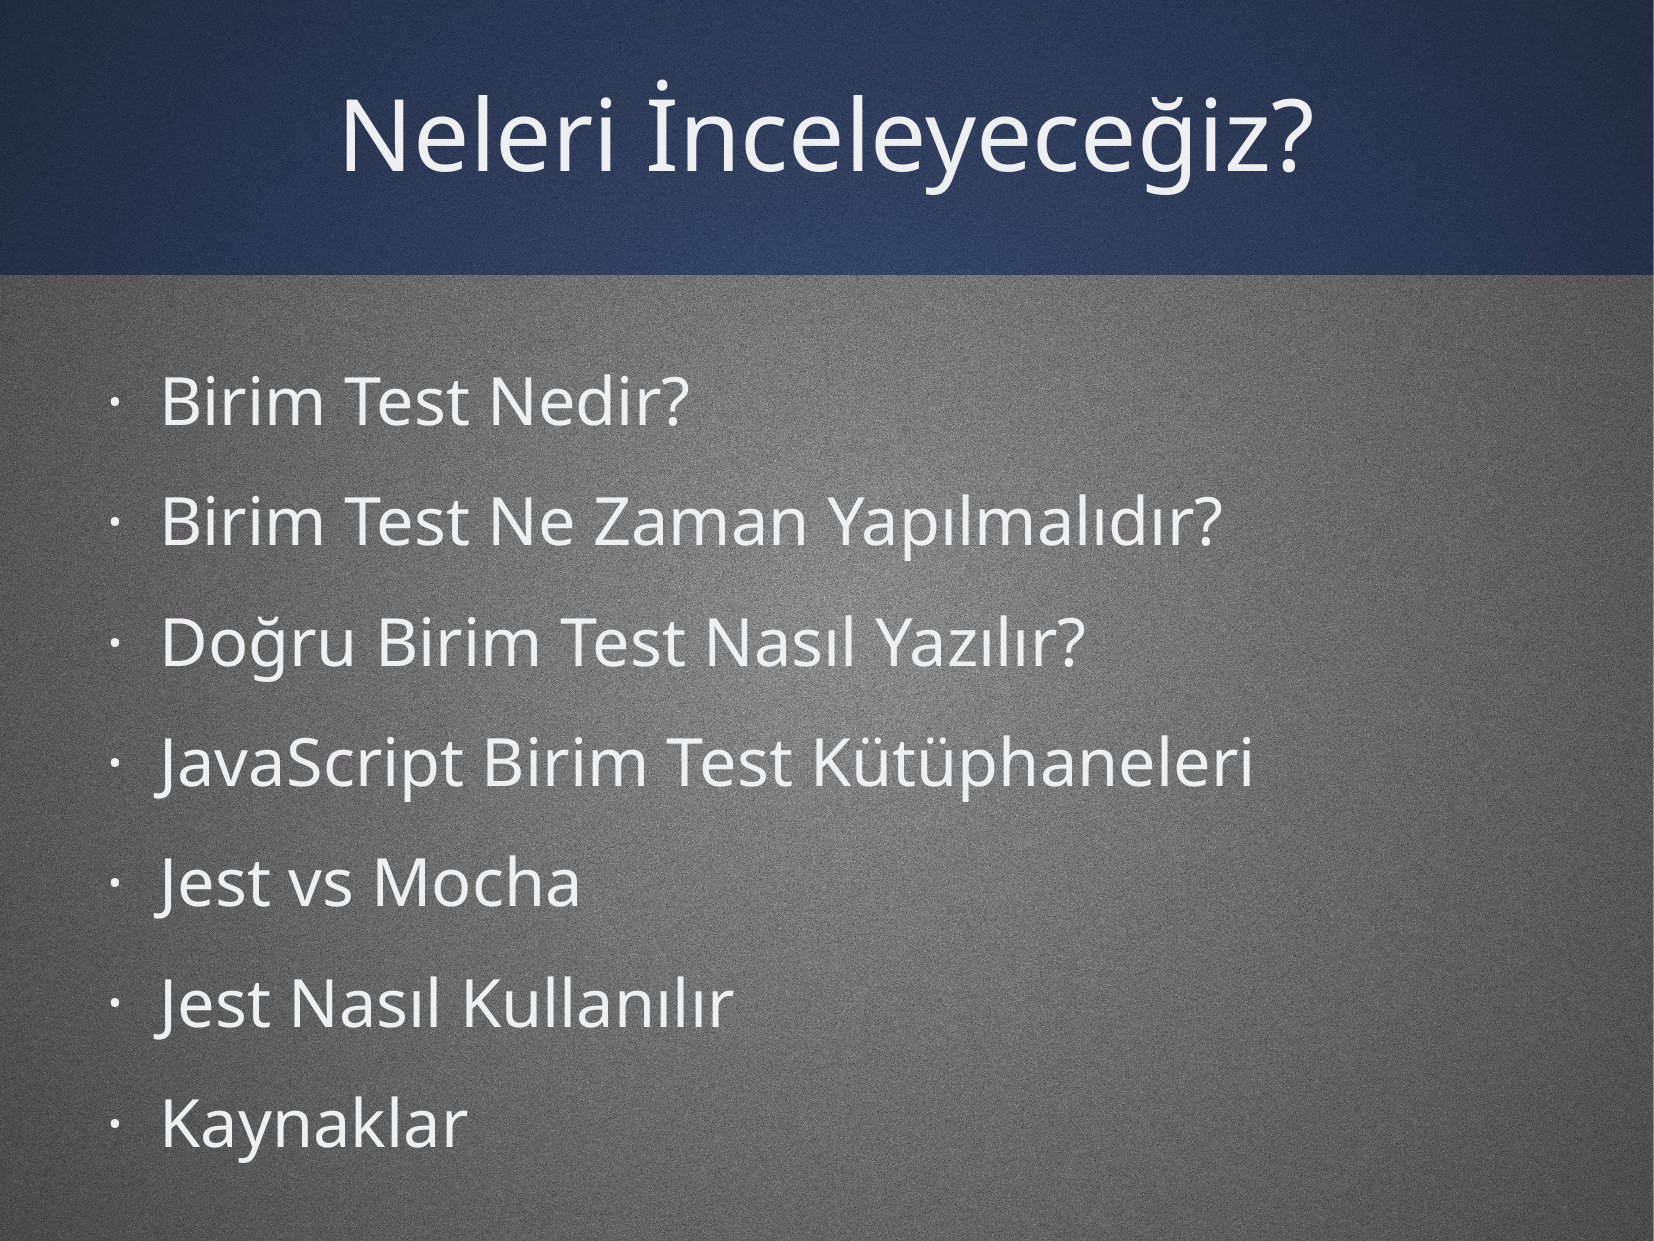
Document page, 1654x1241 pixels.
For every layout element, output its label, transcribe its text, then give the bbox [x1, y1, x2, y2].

list Birim Test Nedir? Birim Test Ne Zaman Yapılmalıdır? Doğru Birim Test Nasıl Yazılır? JavaScript Birim Test Kütüphaneleri Jest vs Mocha Jest Nasıl Kullanılır Kaynaklar [88, 354, 1565, 1076]
title Neleri İnceleyeceğiz? [88, 29, 1565, 237]
picture [0, 0, 1654, 1241]
